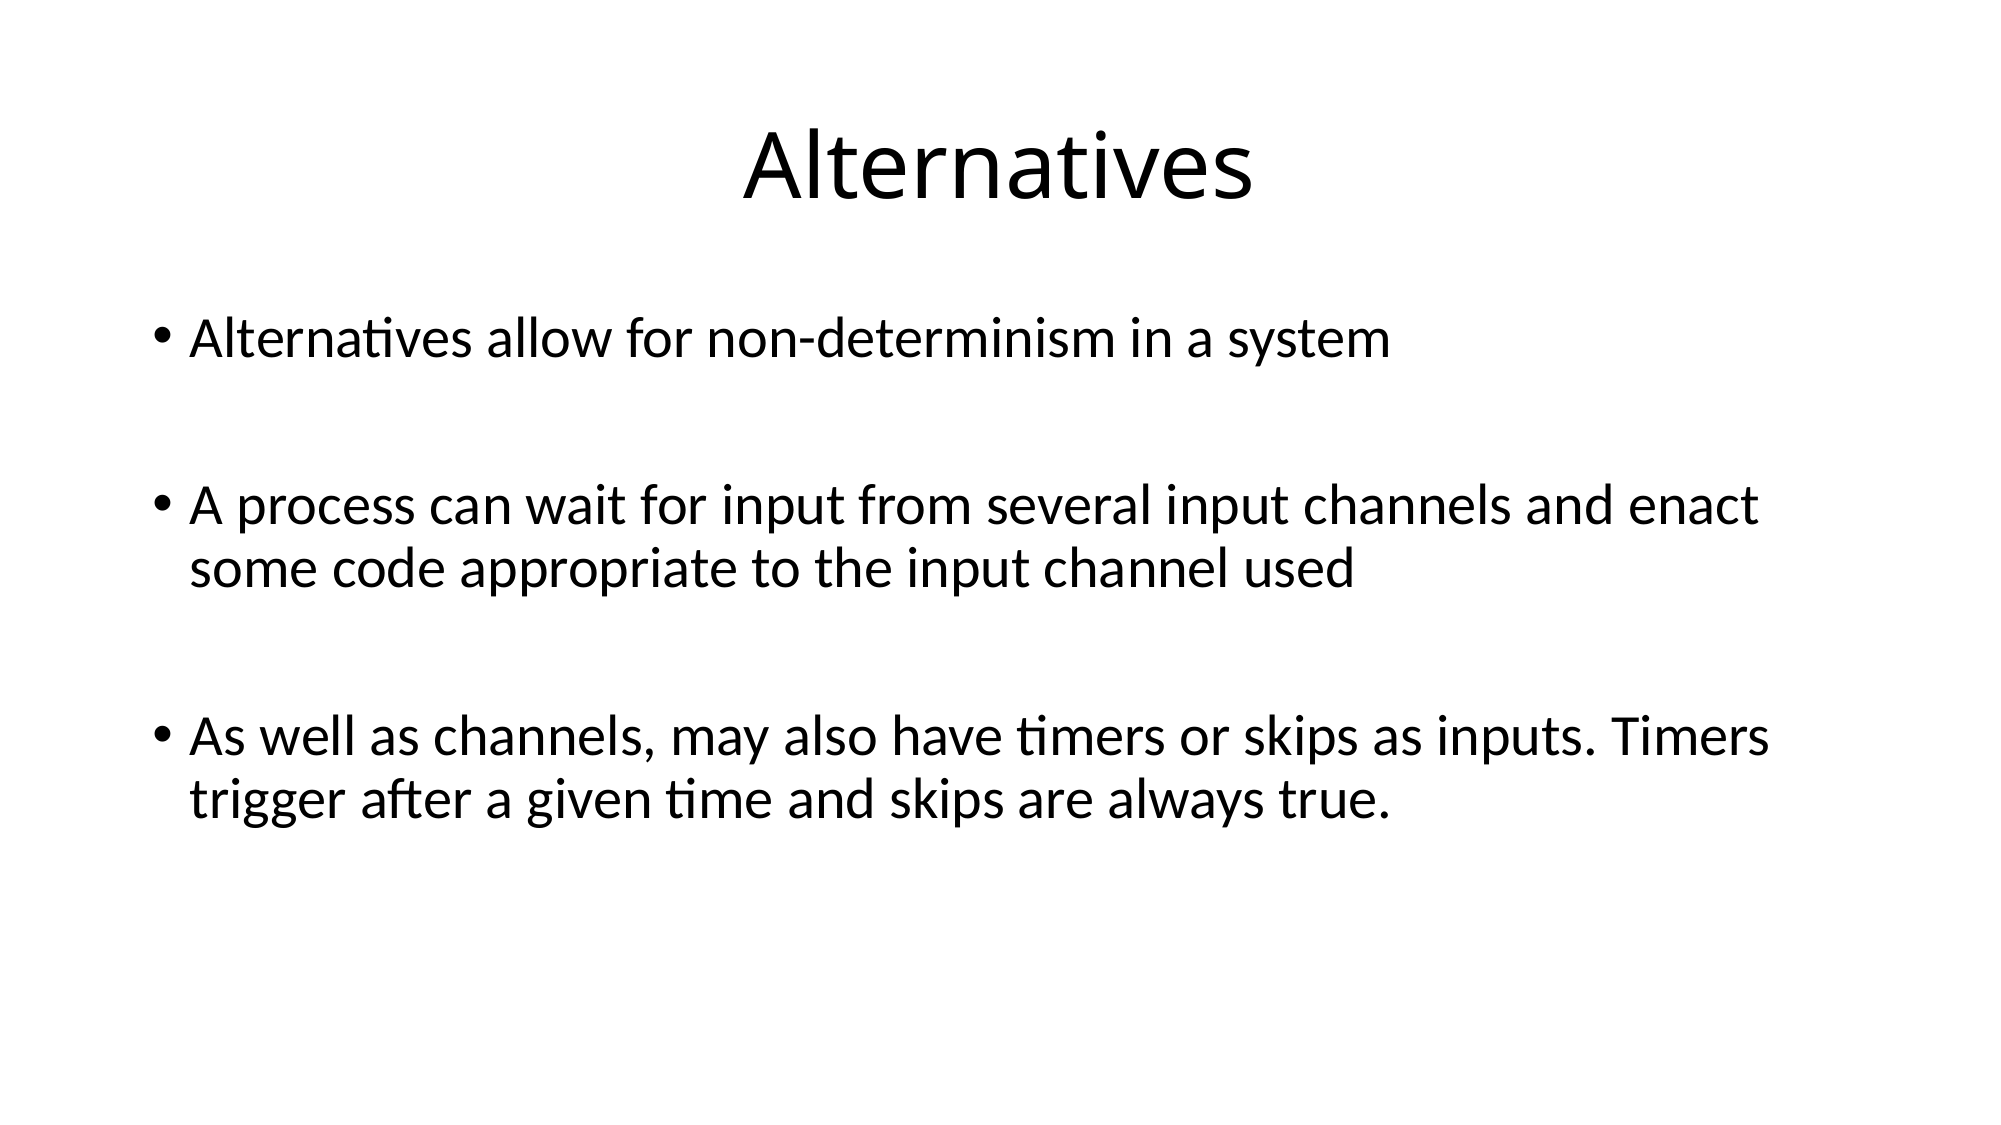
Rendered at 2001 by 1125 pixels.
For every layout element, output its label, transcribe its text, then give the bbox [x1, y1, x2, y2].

title Alternatives [137, 59, 1863, 278]
list Alternatives allow for non-determinism in a system A process can wait for input from several input channels and enact some code appropriate to the input channel used As well as channels, may also have timers or skips as inputs. Timers trigger after a given time and skips are always true. [137, 299, 1863, 1014]
